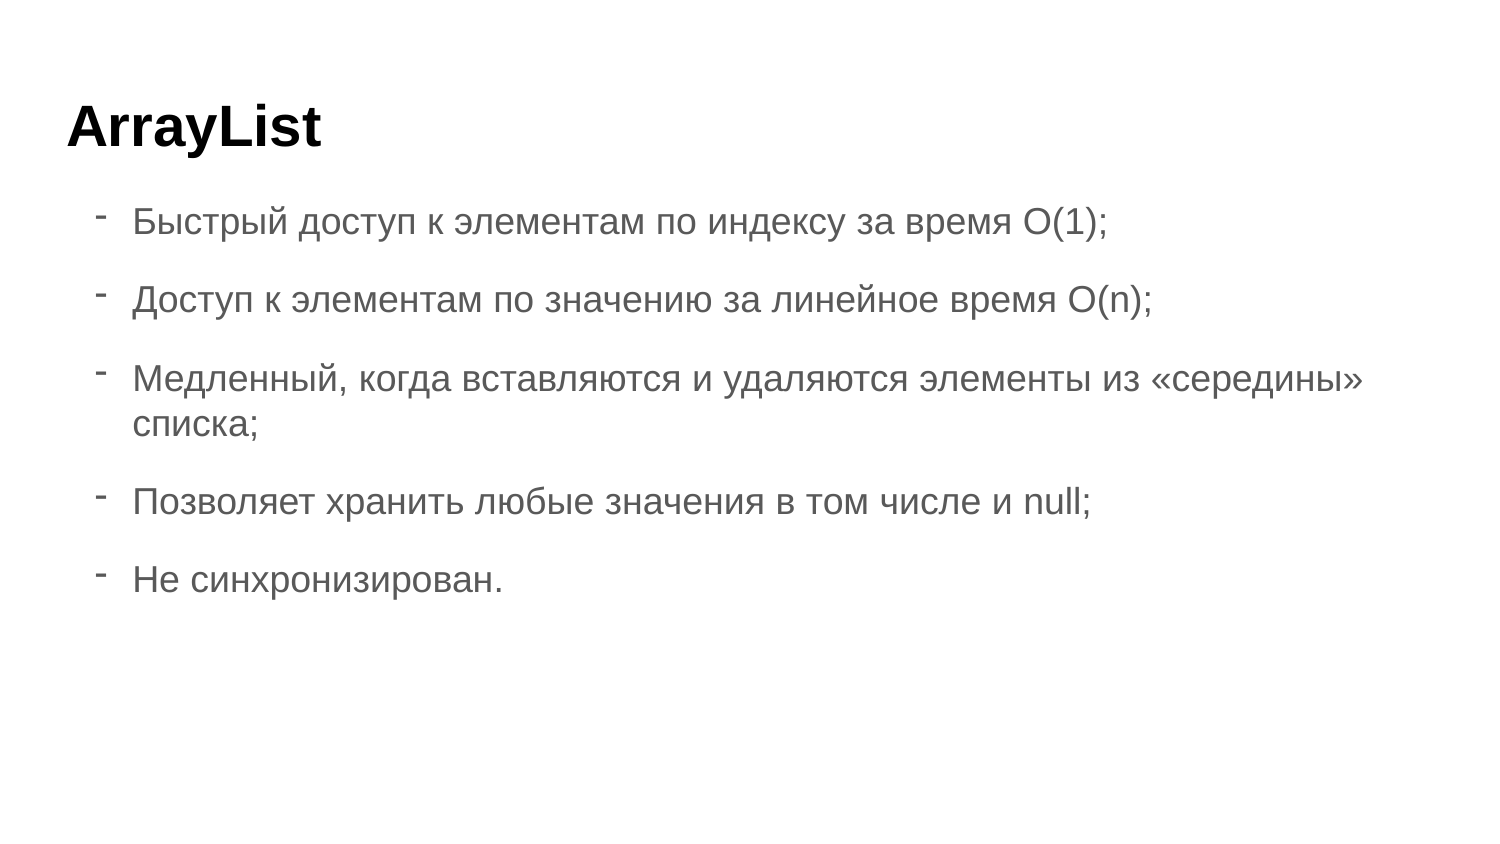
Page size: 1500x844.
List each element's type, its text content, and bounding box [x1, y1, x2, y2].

title ArrayList [51, 72, 1449, 167]
list Быстрый доступ к элементам по индексу за время O(1); Доступ к элементам по значению за линейное время O(n); Медленный, когда вставляются и удаляются элементы из «середины» списка; Позволяет хранить любые значения в том числе и null; Не синхронизирован. [42, 182, 1440, 743]
